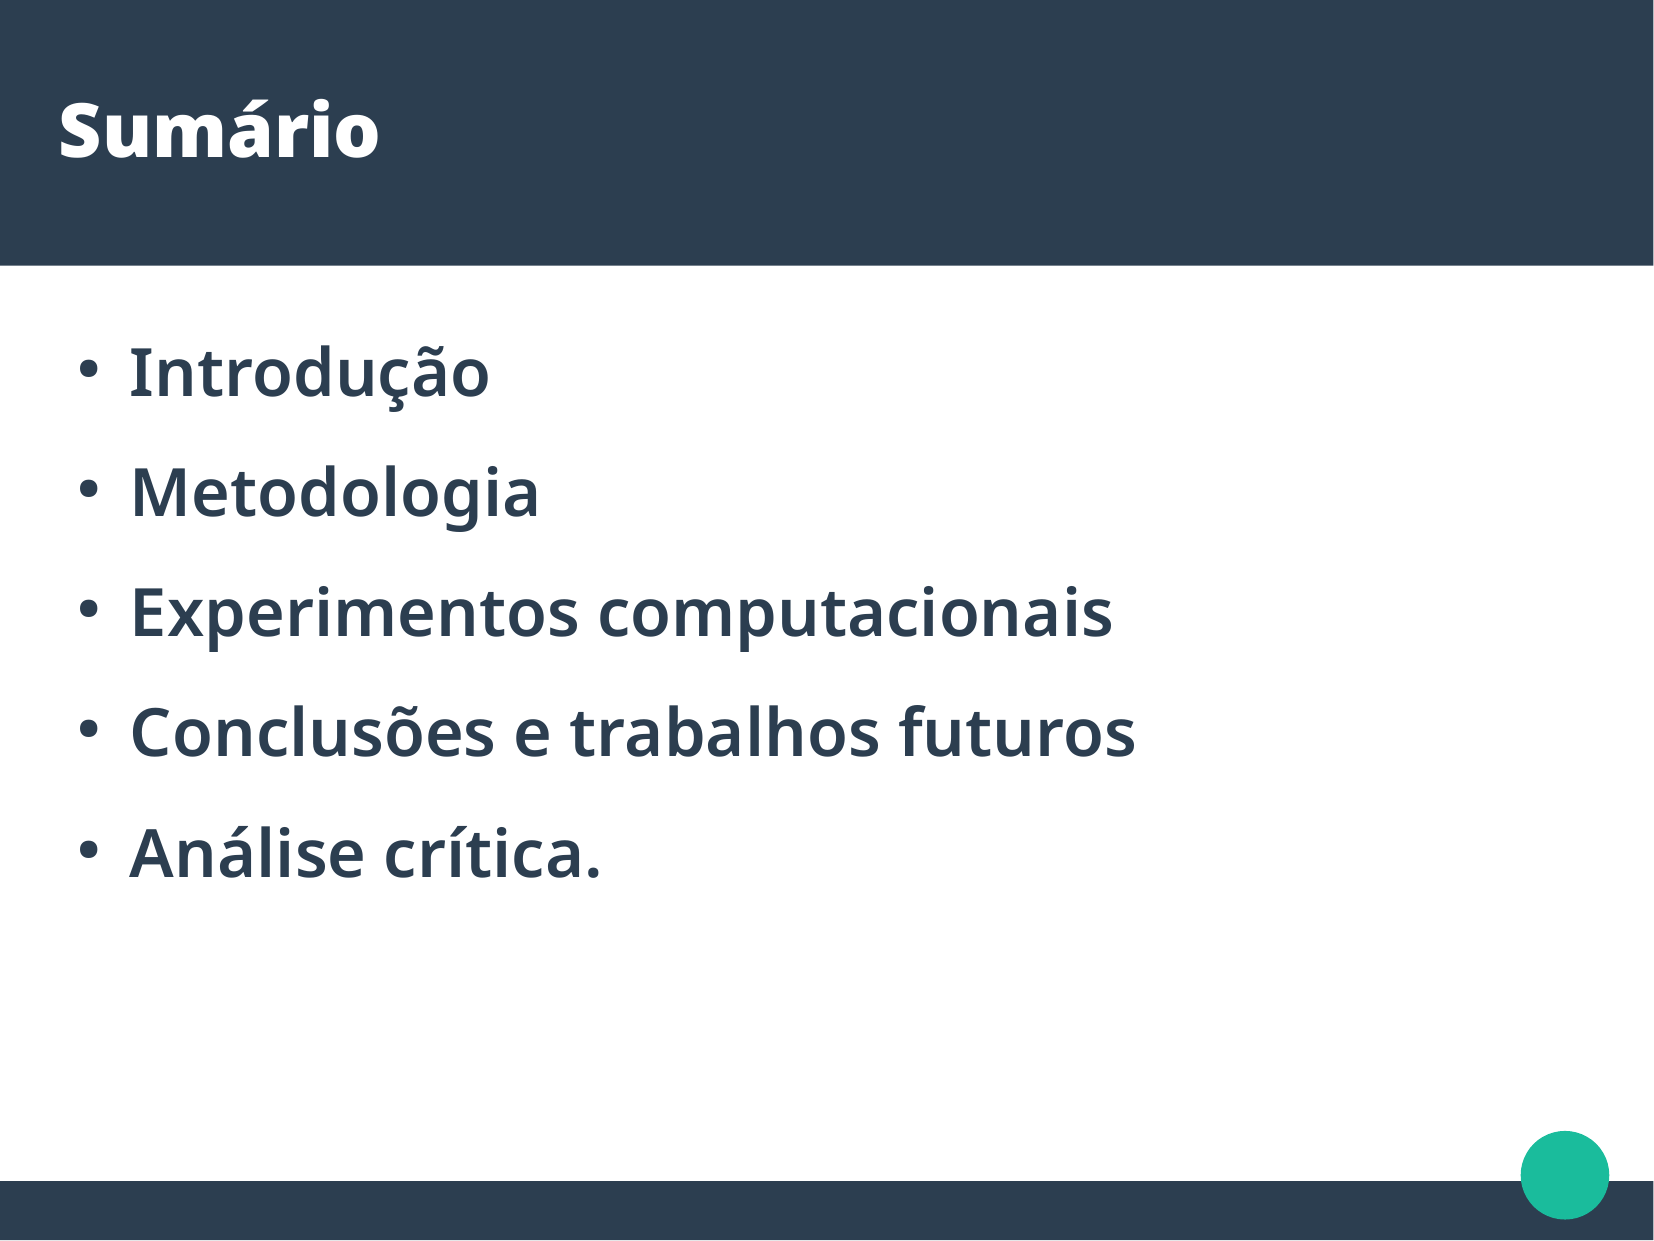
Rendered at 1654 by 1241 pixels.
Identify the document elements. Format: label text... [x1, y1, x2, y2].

title Sumário [59, 49, 1595, 207]
list Introdução Metodologia Experimentos computacionais Conclusões e trabalhos futuros Análise crítica. [59, 324, 1595, 1152]
